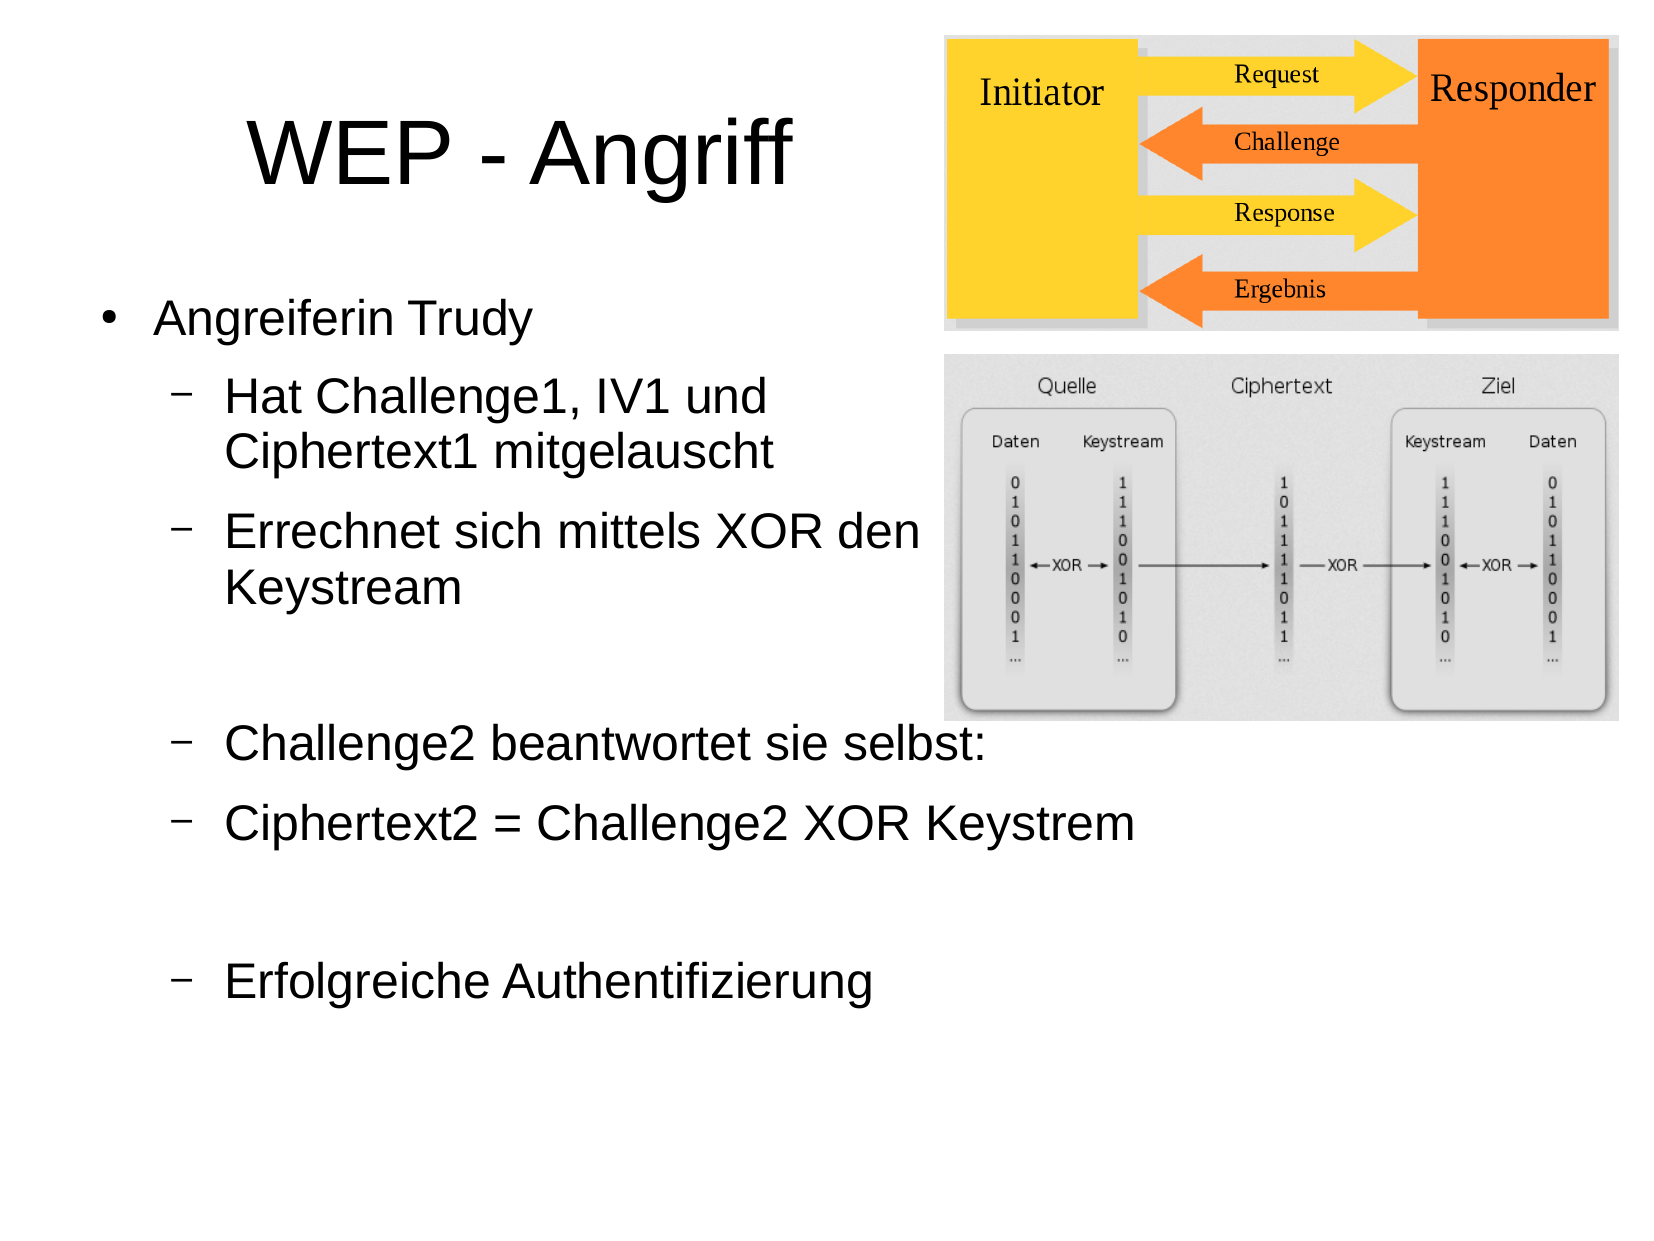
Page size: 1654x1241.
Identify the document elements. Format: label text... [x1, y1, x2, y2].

picture [944, 35, 1619, 331]
list Challenge2 beantwortet sie selbst: Ciphertext2 = Challenge2 XOR Keystrem Erfolgreiche Authentifizierung [82, 637, 1607, 1241]
title WEP - Angriff [82, 49, 944, 257]
picture [944, 354, 1619, 721]
list Angreiferin Trudy Hat Challenge1, IV1 und Ciphertext1 mitgelauscht Errechnet sich mittels XOR den Keystream [82, 290, 945, 637]
